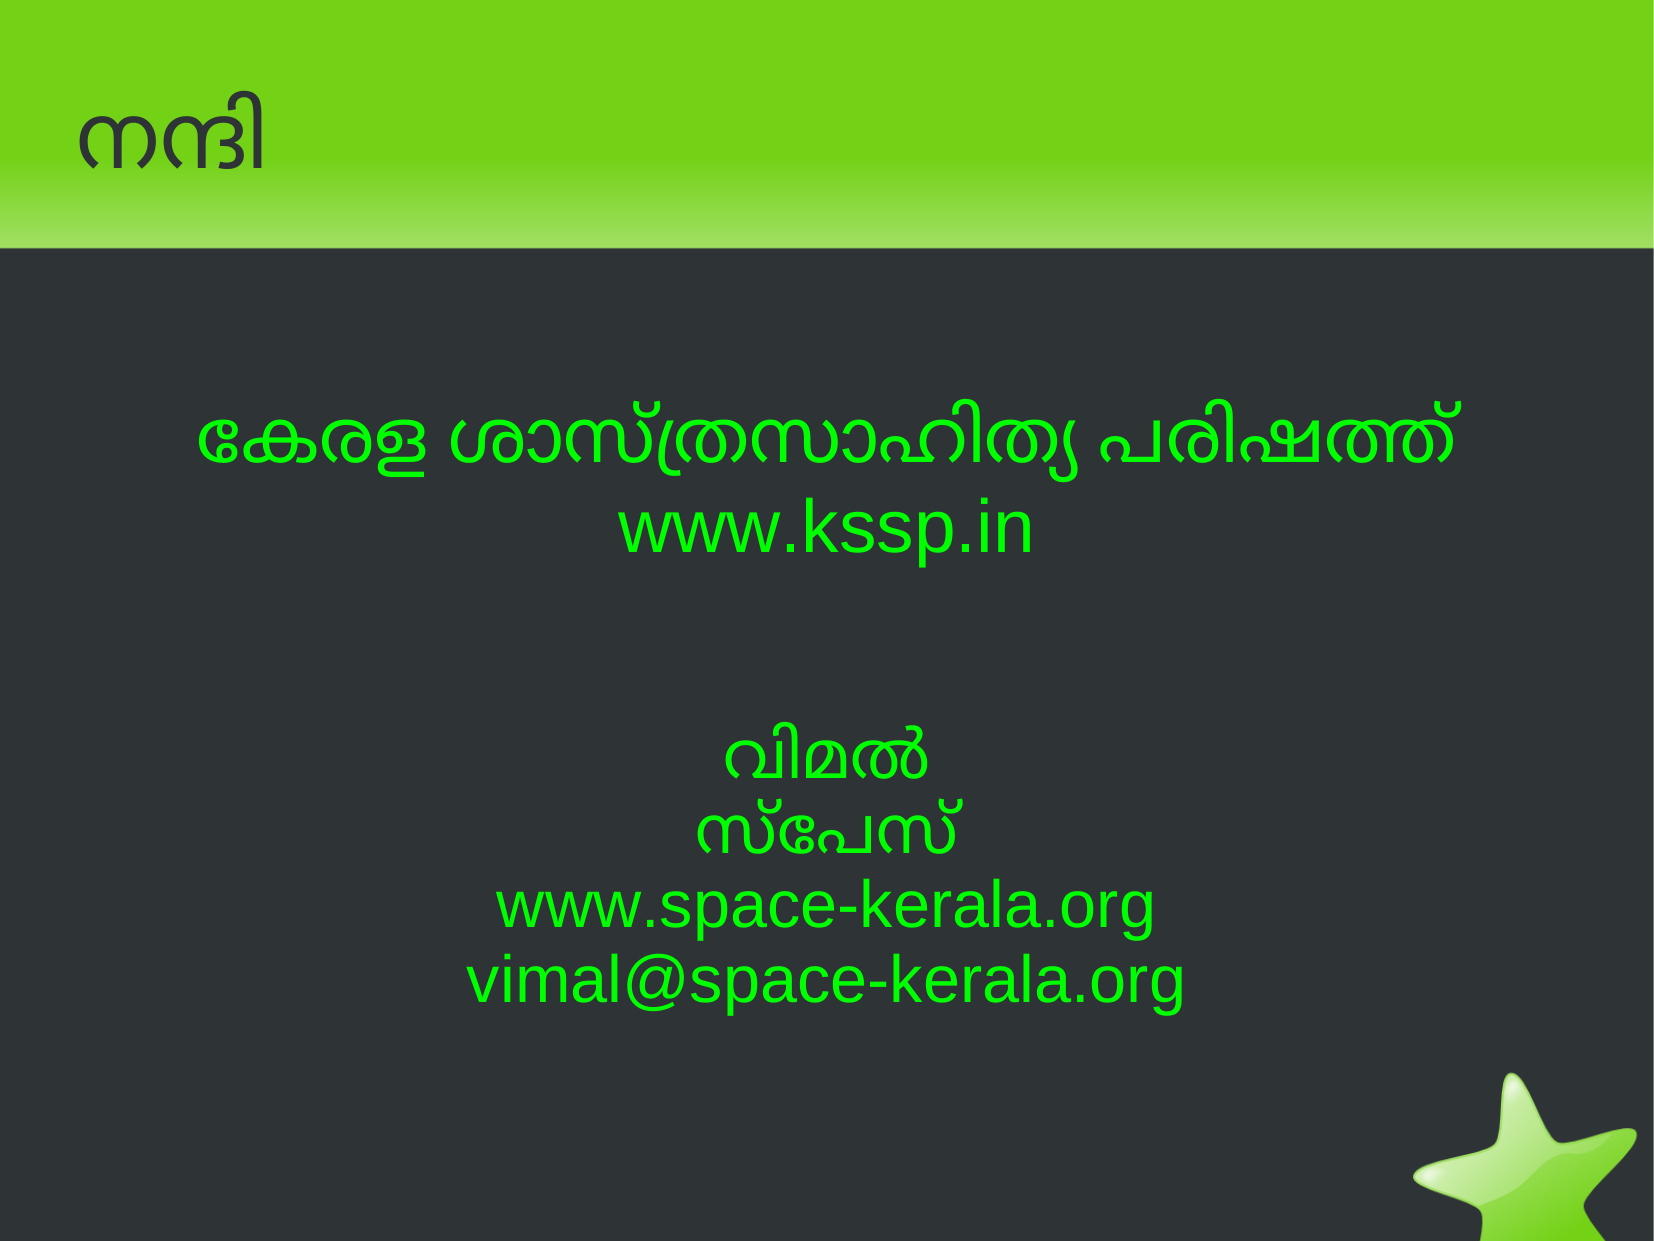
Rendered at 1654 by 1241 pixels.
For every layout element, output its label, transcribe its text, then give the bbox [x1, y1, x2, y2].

text_box കേരള ശാസ്ത്രസാഹിത്യ പരിഷത്ത് www.kssp.in വിമല്‍ സ്പേസ് www.space-kerala.org vimal@space-kerala.org [82, 297, 1571, 1102]
title നന്ദി [76, 36, 1565, 229]
picture [0, 0, 1654, 1241]
